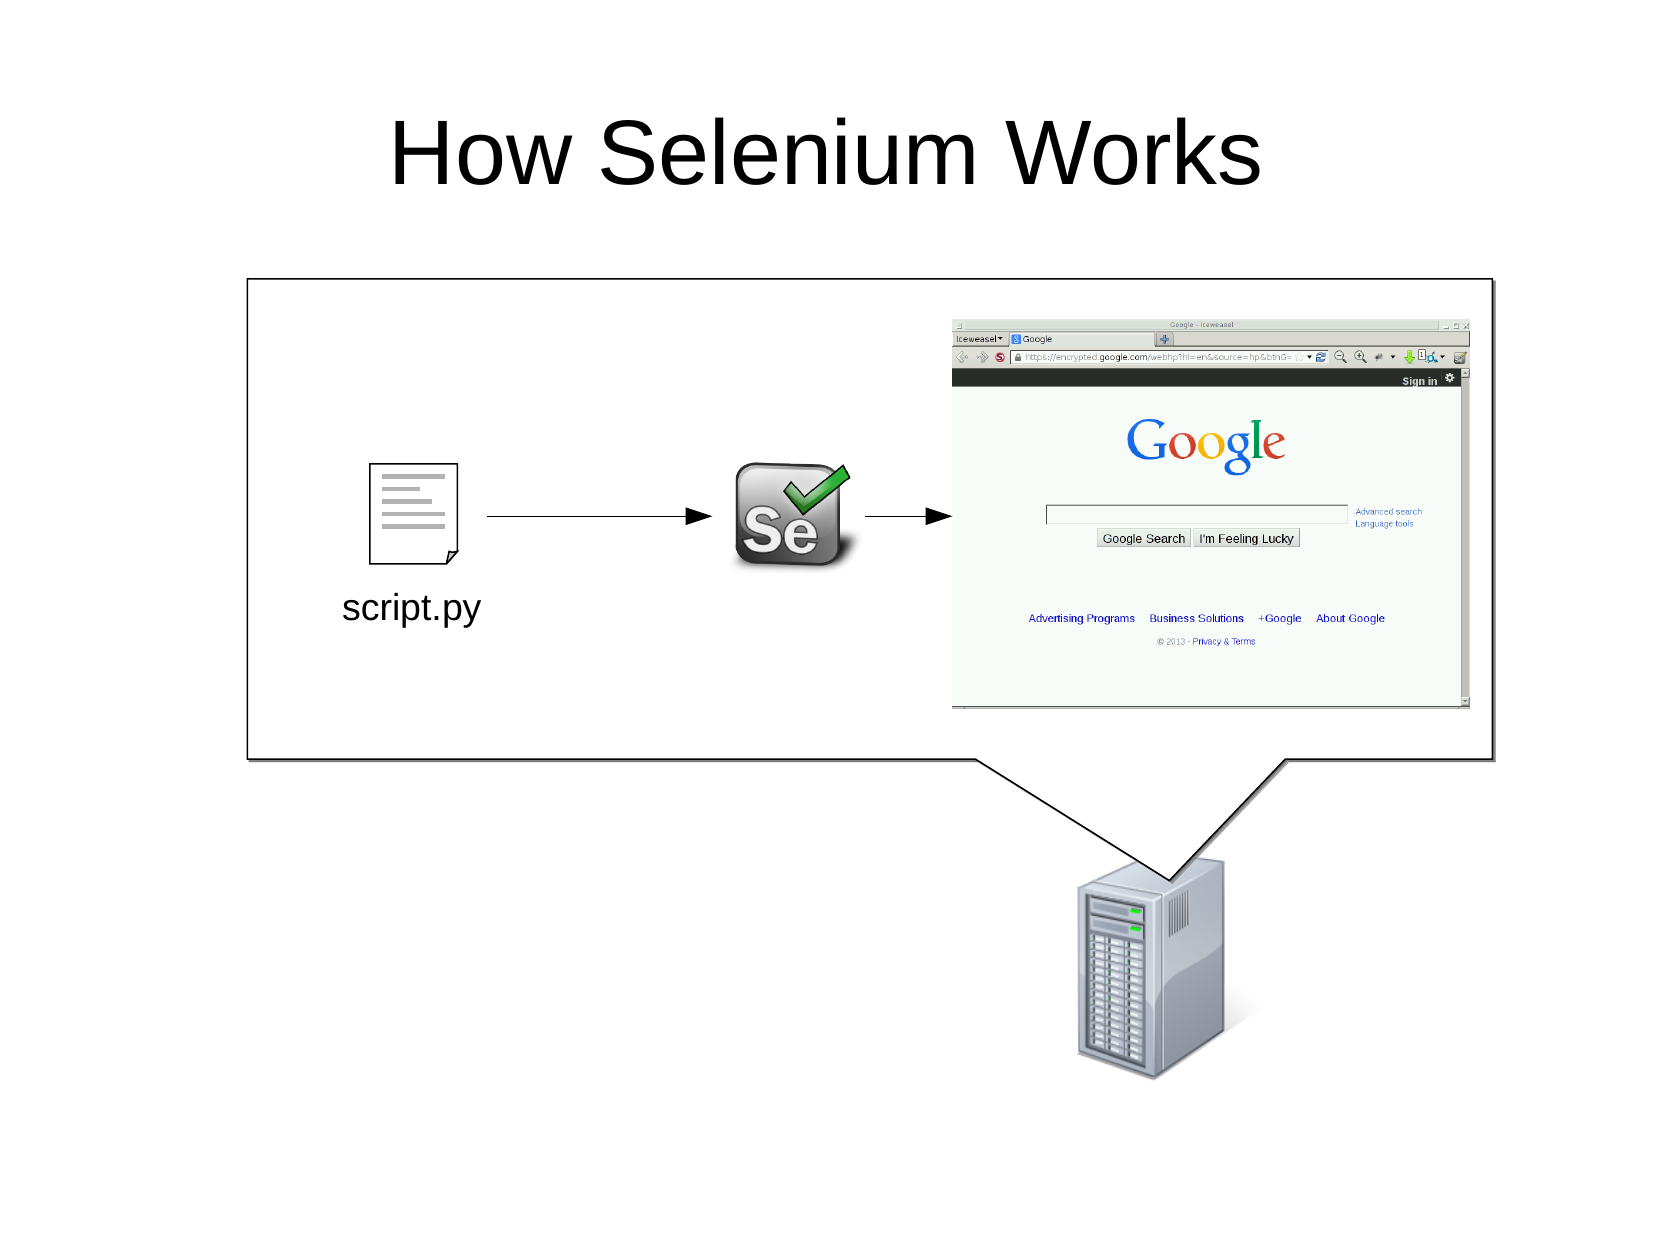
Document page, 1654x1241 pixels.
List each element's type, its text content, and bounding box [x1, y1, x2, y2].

title How Selenium Works [82, 49, 1571, 257]
picture [727, 456, 863, 575]
text_box script.py [327, 578, 497, 636]
picture [952, 319, 1470, 709]
picture [1050, 844, 1283, 1089]
text_box [247, 278, 1493, 881]
